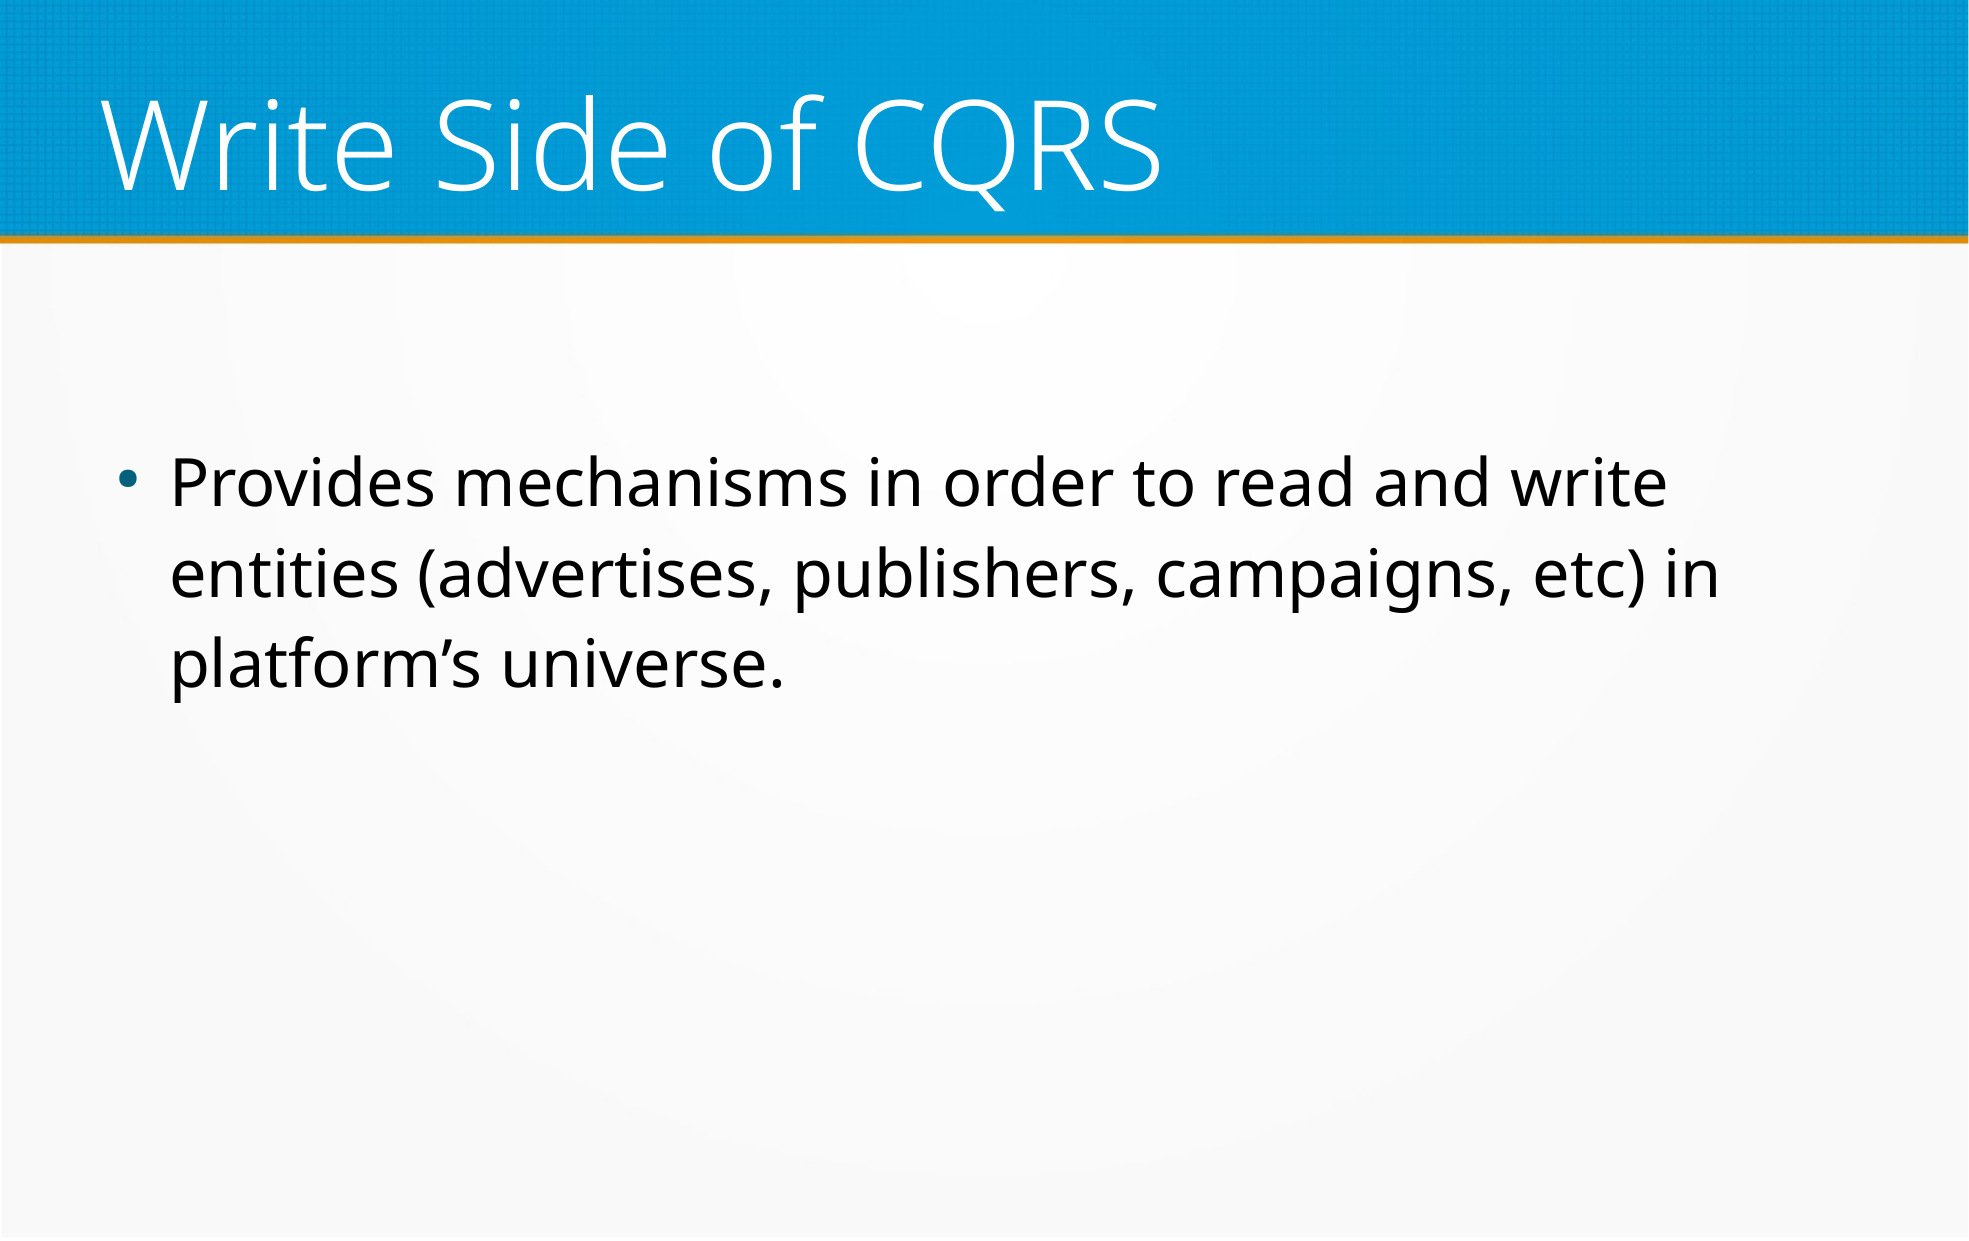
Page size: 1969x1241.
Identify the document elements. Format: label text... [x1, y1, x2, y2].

title Write Side of CQRS [98, 19, 1870, 227]
list Provides mechanisms in order to read and write entities (advertises, publishers, campaigns, etc) in platform’s universe. [98, 315, 1861, 1081]
picture [0, 233, 1969, 1241]
